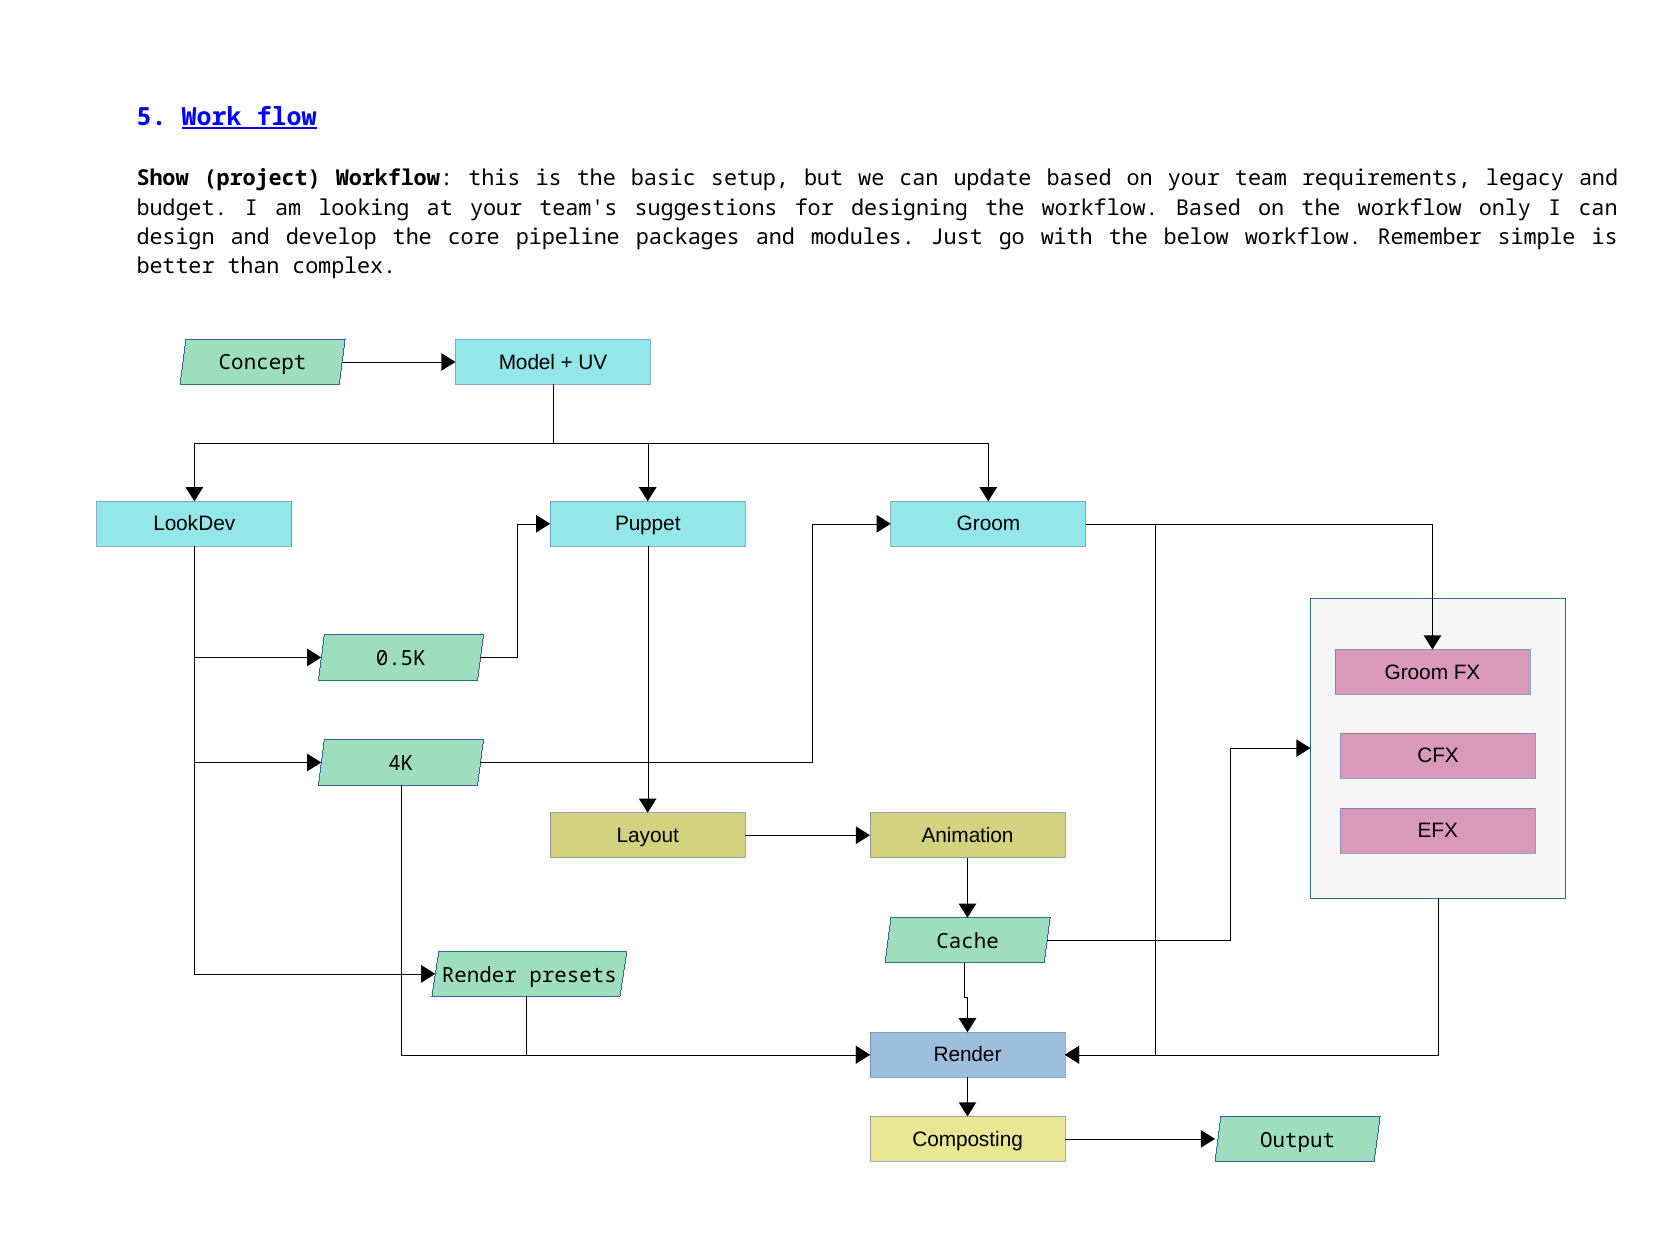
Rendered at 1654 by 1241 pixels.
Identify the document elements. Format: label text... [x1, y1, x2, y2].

text_box CFX [1340, 733, 1536, 779]
text_box Model + UV [455, 339, 651, 385]
text_box [1310, 598, 1566, 899]
text_box Puppet [550, 501, 746, 547]
text_box Groom [890, 501, 1086, 547]
text_box Composting [870, 1116, 1066, 1162]
text_box LookDev [96, 501, 292, 547]
text_box Render [870, 1032, 1066, 1078]
text_box Output [1215, 1116, 1381, 1162]
text_box Cache [885, 917, 1051, 963]
text_box Concept [180, 339, 346, 385]
text_box 0.5K [318, 634, 484, 681]
text_box EFX [1340, 808, 1536, 854]
text_box Layout [550, 812, 746, 858]
text_box Render presets [431, 951, 627, 997]
text_box 5. Work flow Show (project) Workflow: this is the basic setup, but we can update based on your team requirements, legacy and budget. I am looking at your team's suggestions for designing the workflow. Based on the workflow only I can design and develop the core pipeline packages and modules. Just go with the below workflow. Remember simple is better than complex. [121, 91, 1636, 260]
text_box Groom FX [1335, 649, 1531, 695]
text_box 4K [318, 739, 484, 786]
text_box Animation [870, 812, 1066, 858]
